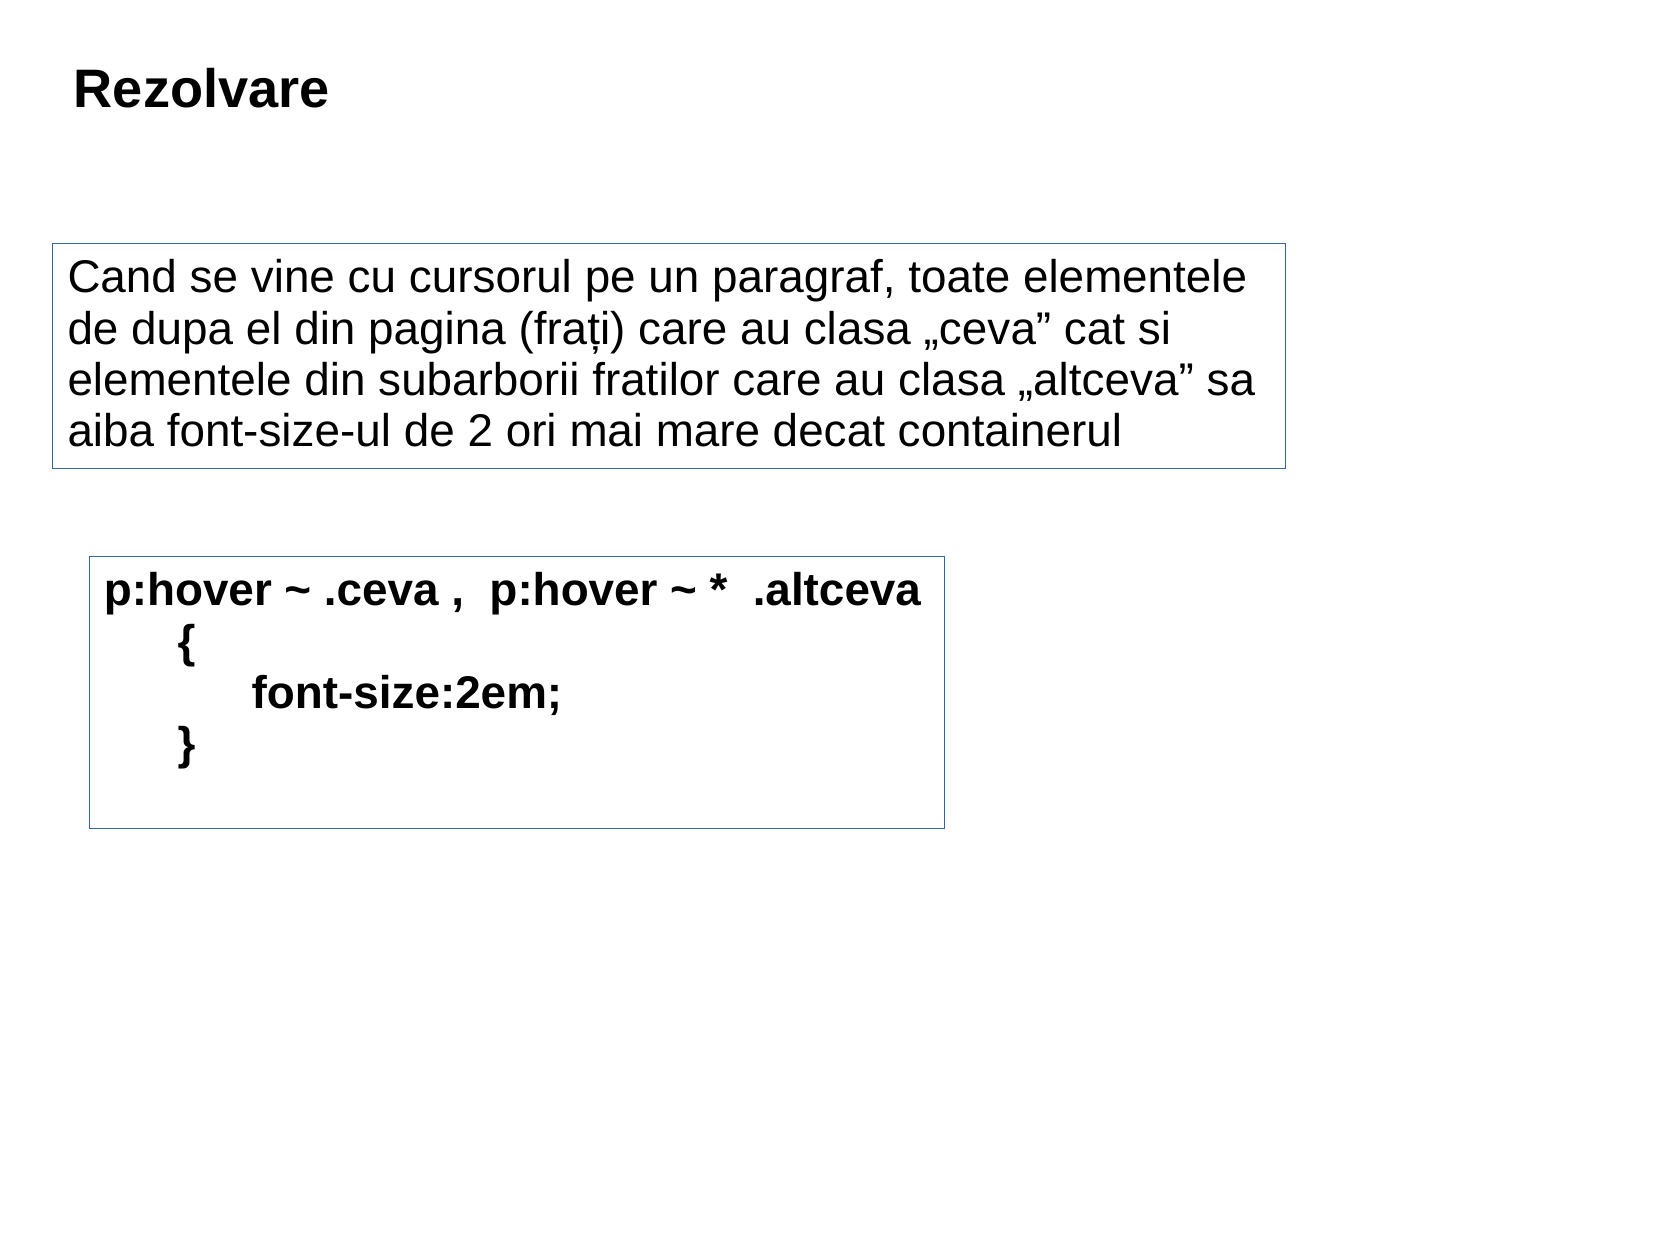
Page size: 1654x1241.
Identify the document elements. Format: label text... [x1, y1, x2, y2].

text_box Rezolvare [59, 50, 1229, 215]
text_box Cand se vine cu cursorul pe un paragraf, toate elementele de dupa el din pagina (frați) care au clasa „ceva” cat si elementele din subarborii fratilor care au clasa „altceva” sa aiba font-size-ul de 2 ori mai mare decat containerul [52, 243, 1286, 469]
text_box p:hover ~ .ceva , p:hover ~ * .altceva { font-size:2em; } [89, 556, 945, 829]
